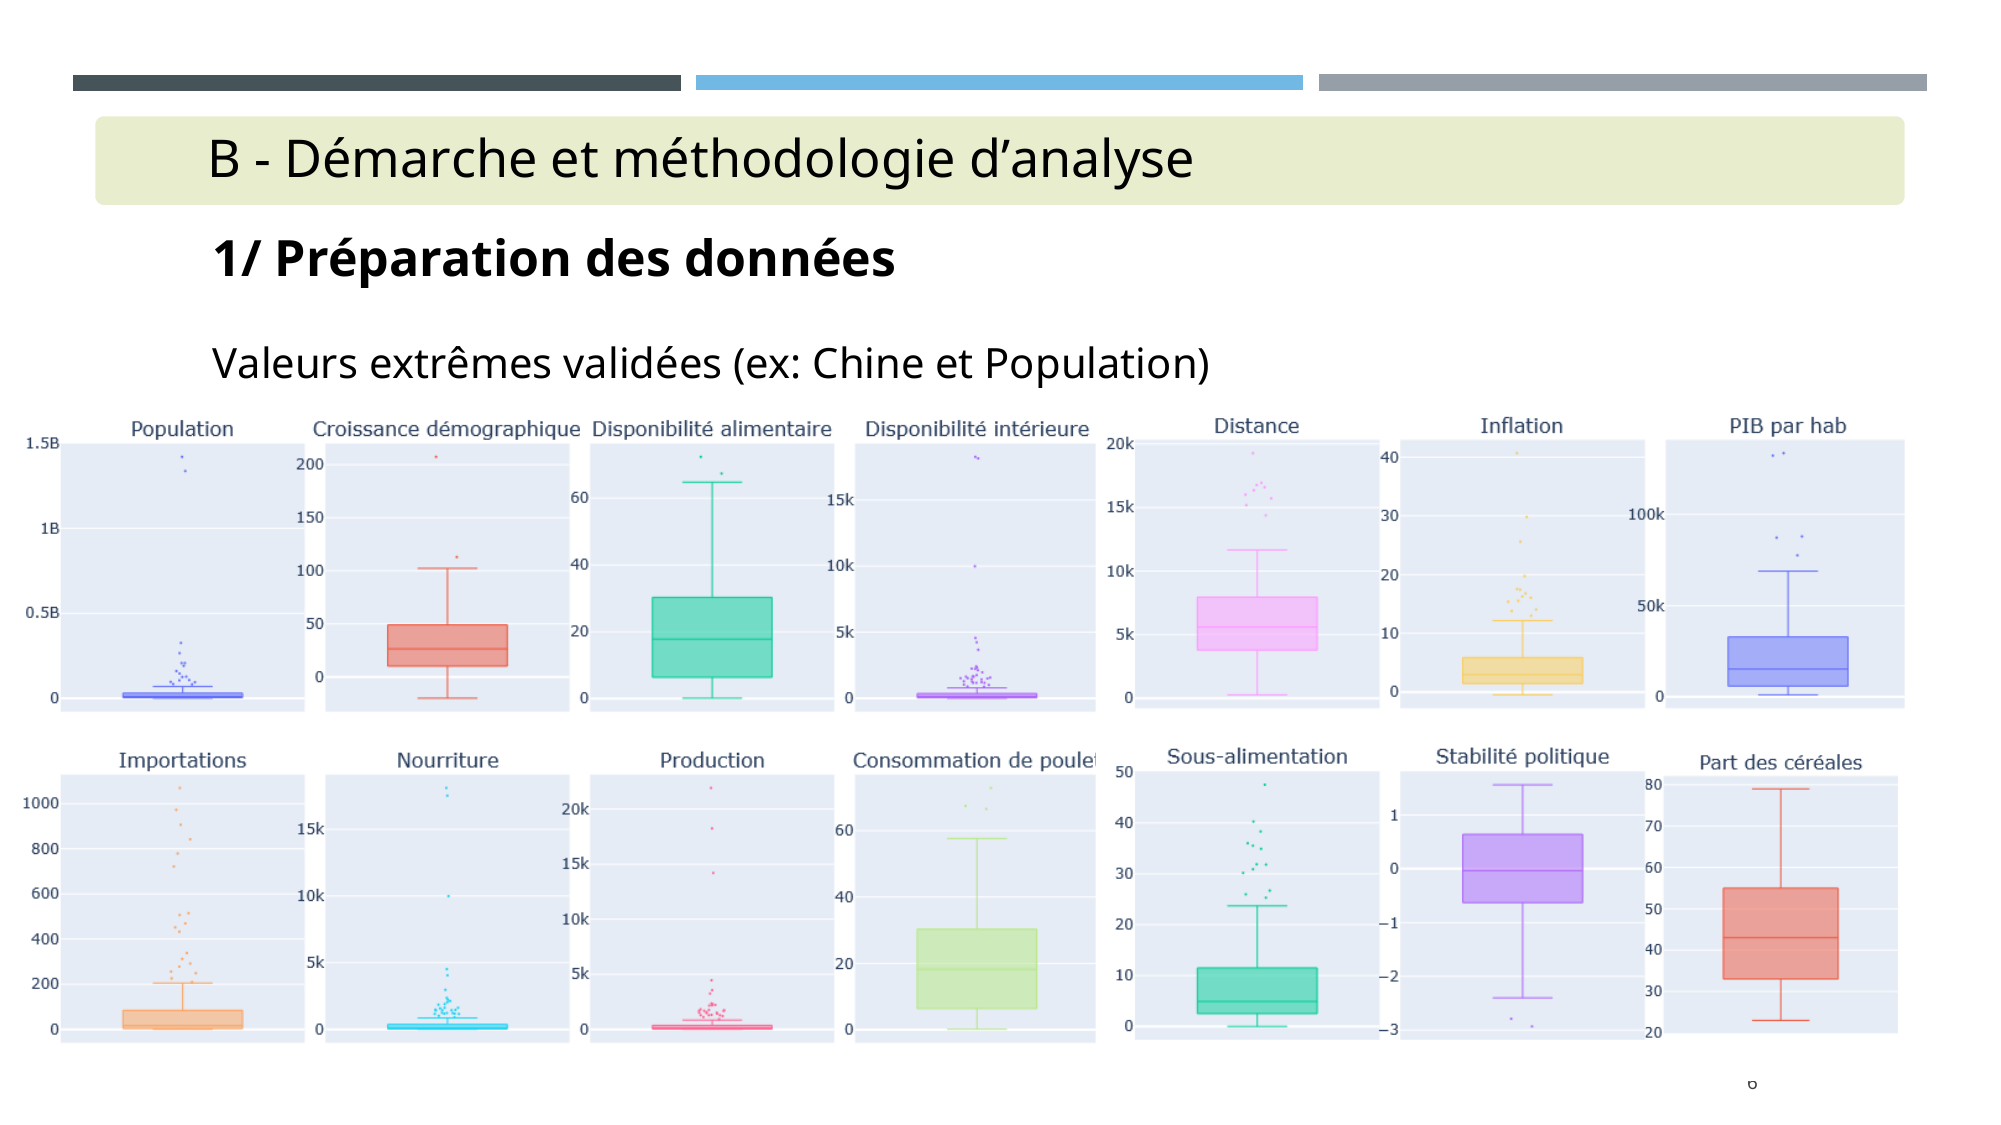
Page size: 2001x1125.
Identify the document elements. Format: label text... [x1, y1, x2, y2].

text_box 1/ Préparation des données Valeurs extrêmes validées (ex: Chine et Population) [197, 219, 1848, 397]
picture [0, 410, 1905, 1081]
text_box [1732, 1081, 1905, 1114]
text_box [95, 116, 197, 205]
text_box B - Démarche et méthodologie d’analyse [197, 116, 1905, 205]
